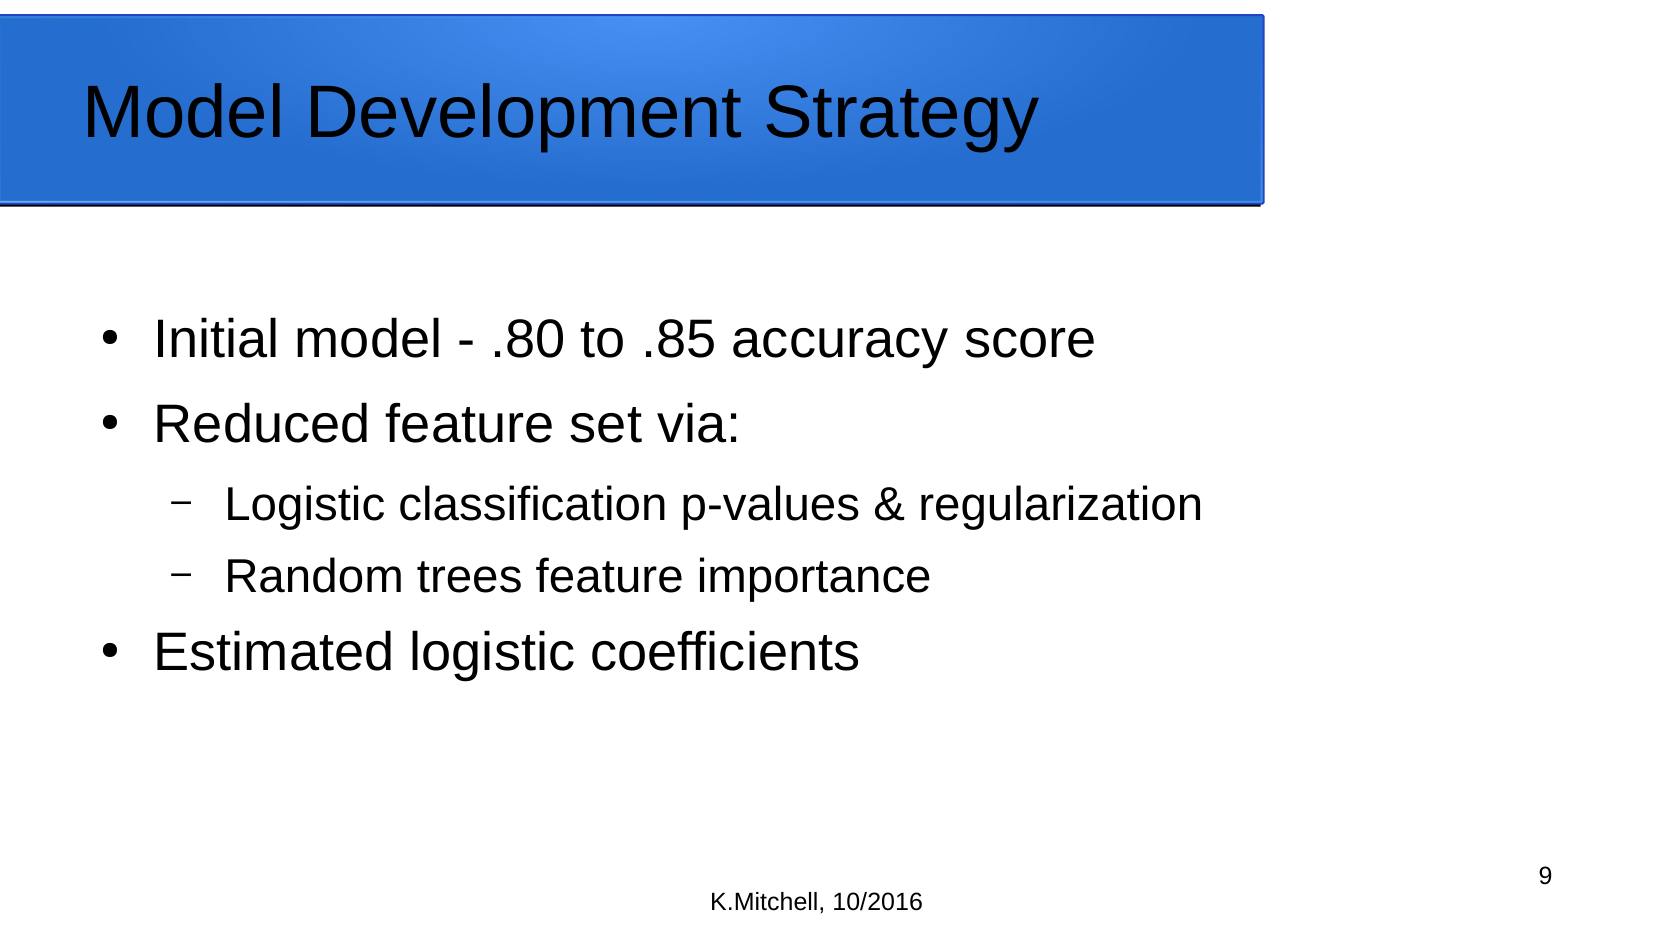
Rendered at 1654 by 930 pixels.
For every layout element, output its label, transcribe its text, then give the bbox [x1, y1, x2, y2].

title Model Development Strategy [82, 35, 1234, 189]
list Initial model - .80 to .85 accuracy score Reduced feature set via: Logistic classification p-values & regularization Random trees feature importance Estimated logistic coefficients [82, 224, 1571, 764]
